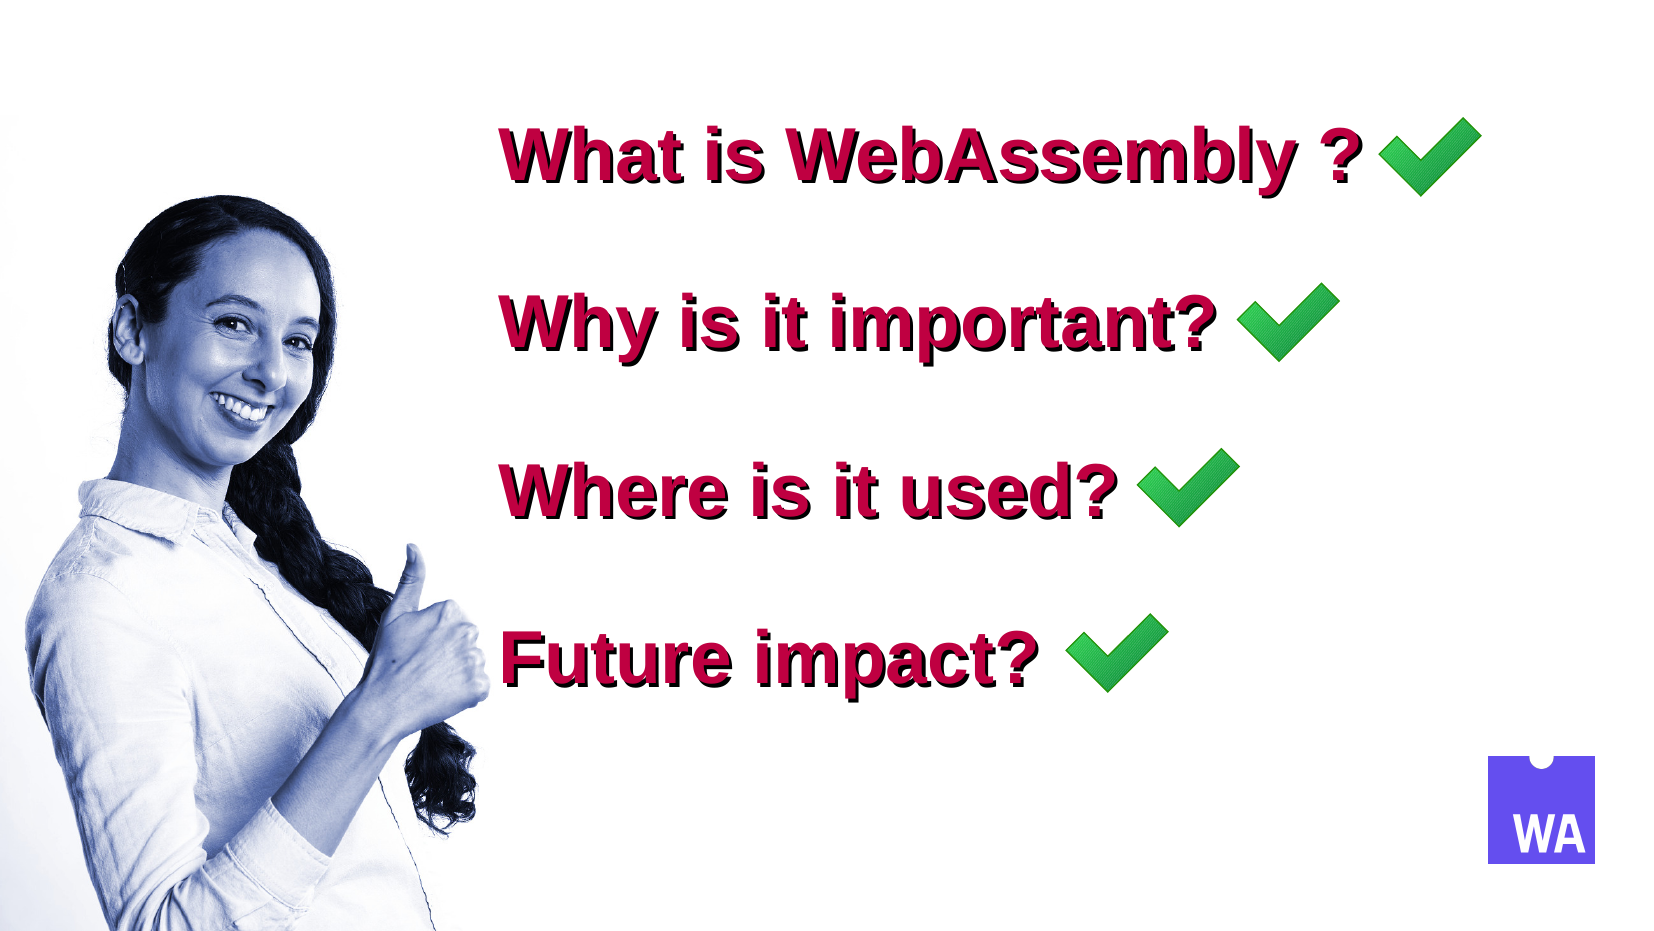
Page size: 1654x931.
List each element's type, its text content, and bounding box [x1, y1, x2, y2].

text_box What is WebAssembly ? Why is it important? Where is it used? Future impact? [484, 104, 1430, 815]
picture [1488, 756, 1595, 864]
picture [1045, 579, 1187, 721]
picture [1358, 83, 1500, 225]
picture [1216, 248, 1358, 390]
picture [1116, 413, 1258, 556]
picture [0, 115, 579, 931]
